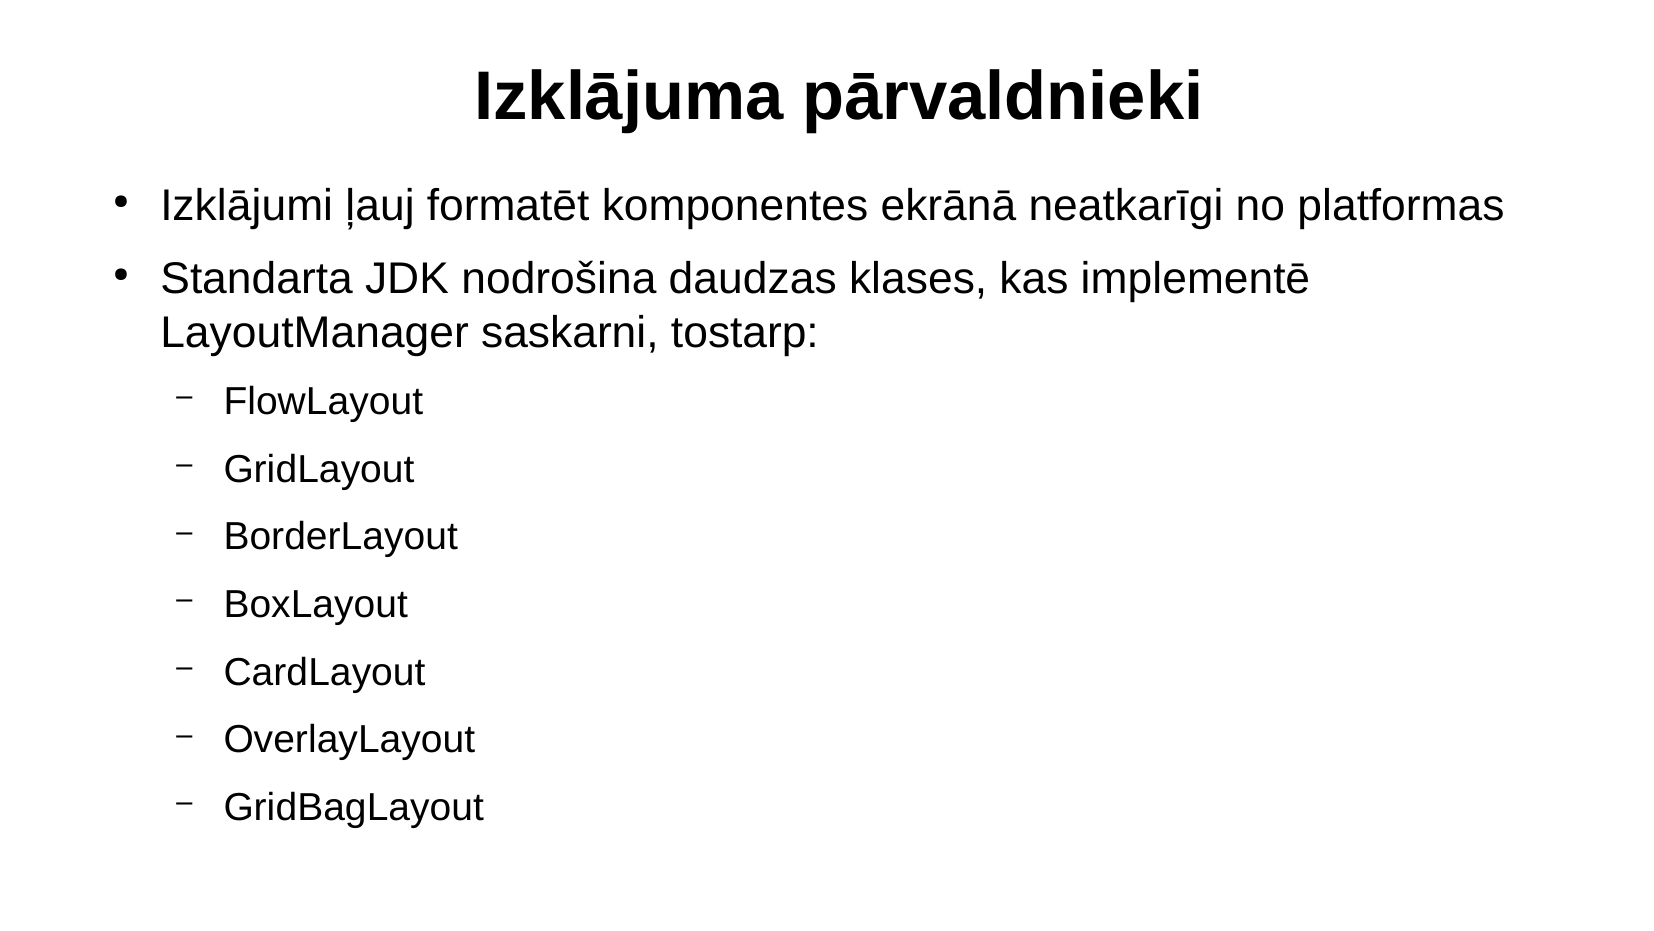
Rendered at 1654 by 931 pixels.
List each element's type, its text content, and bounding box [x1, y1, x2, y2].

title Izklājuma pārvaldnieki [82, 37, 1571, 147]
list Izklājumi ļauj formatēt komponentes ekrānā neatkarīgi no platformas Standarta JDK nodrošina daudzas klases, kas implementē LayoutManager saskarni, tostarp: FlowLayout GridLayout BorderLayout BoxLayout CardLayout OverlayLayout GridBagLayout [82, 168, 1538, 889]
